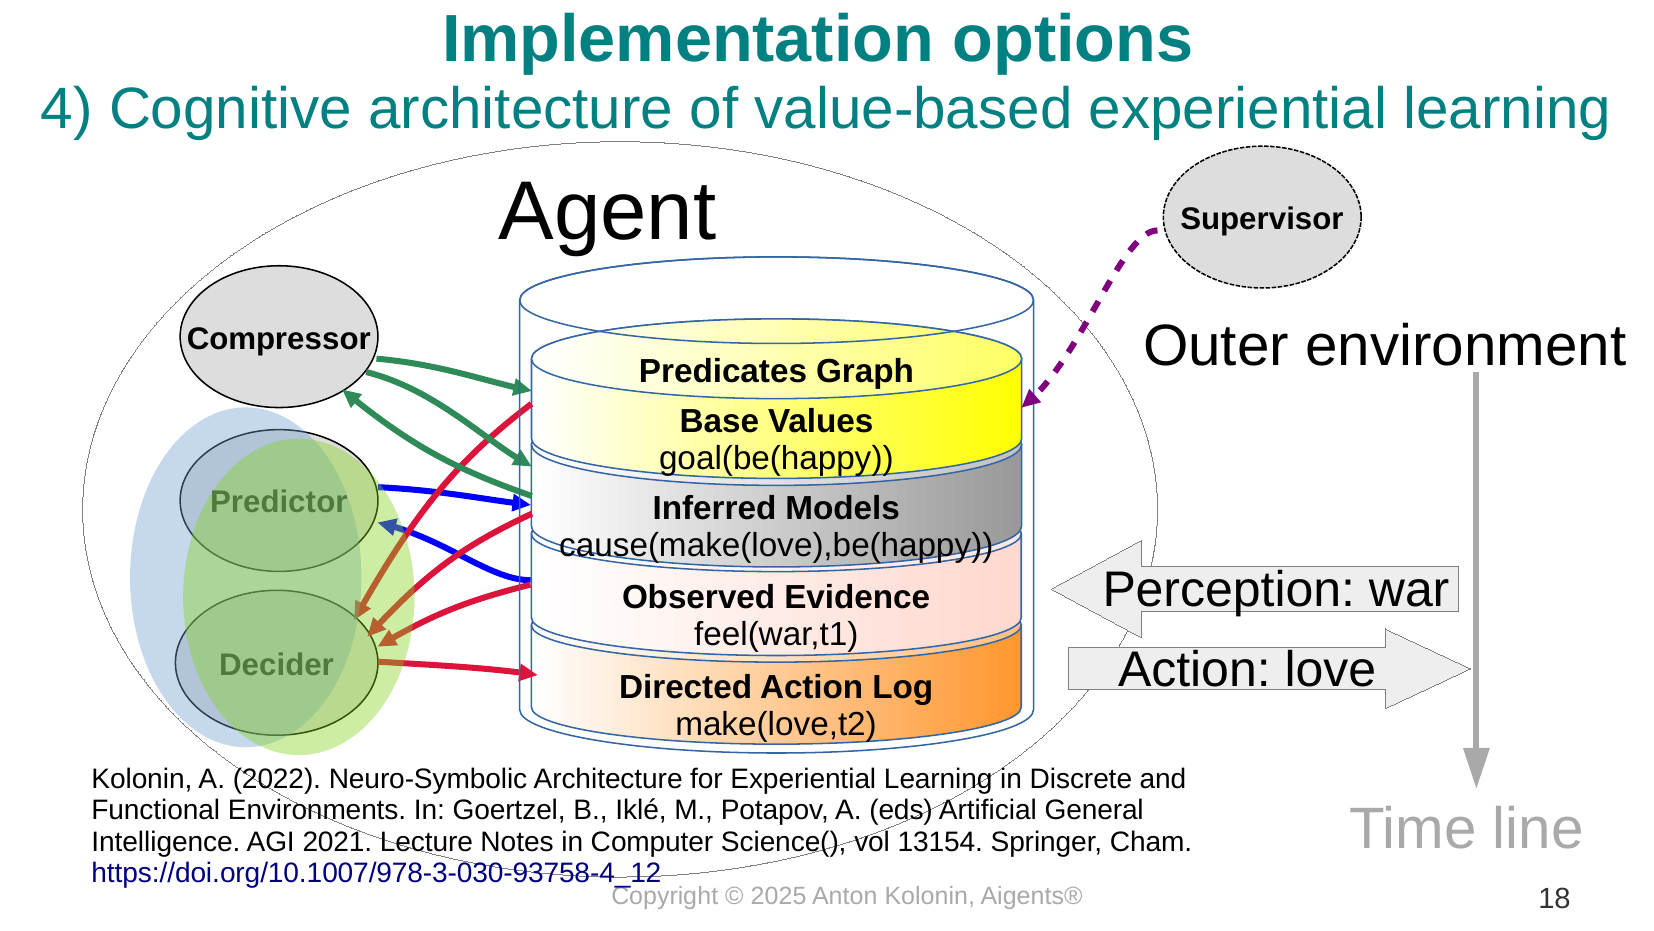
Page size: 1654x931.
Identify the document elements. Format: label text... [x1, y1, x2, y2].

text_box Kolonin, A. (2022). Neuro-Symbolic Architecture for Experiential Learning in Discrete and Functional Environments. In: Goertzel, B., Iklé, M., Potapov, A. (eds) Artificial General Intelligence. AGI 2021. Lecture Notes in Computer Science(), vol 13154. Springer, Cham. https://doi.org/10.1007/978-3-030-93758-4_12 [76, 755, 1247, 895]
text_box Implementation options 4) Cognitive architecture of value-based experiential learning [0, 0, 1654, 150]
text_box Perception: war [1051, 540, 1459, 638]
text_box Predicates Graph [519, 302, 1034, 754]
text_box Predictor [307, 432, 369, 470]
text_box Compressor [180, 265, 378, 408]
text_box Supervisor [1163, 146, 1362, 288]
text_box Outer environment [1128, 305, 1642, 386]
text_box Time line [1334, 788, 1600, 869]
text_box Agent [484, 157, 732, 265]
text_box Action: love [1068, 628, 1471, 709]
text_box [82, 150, 1158, 755]
